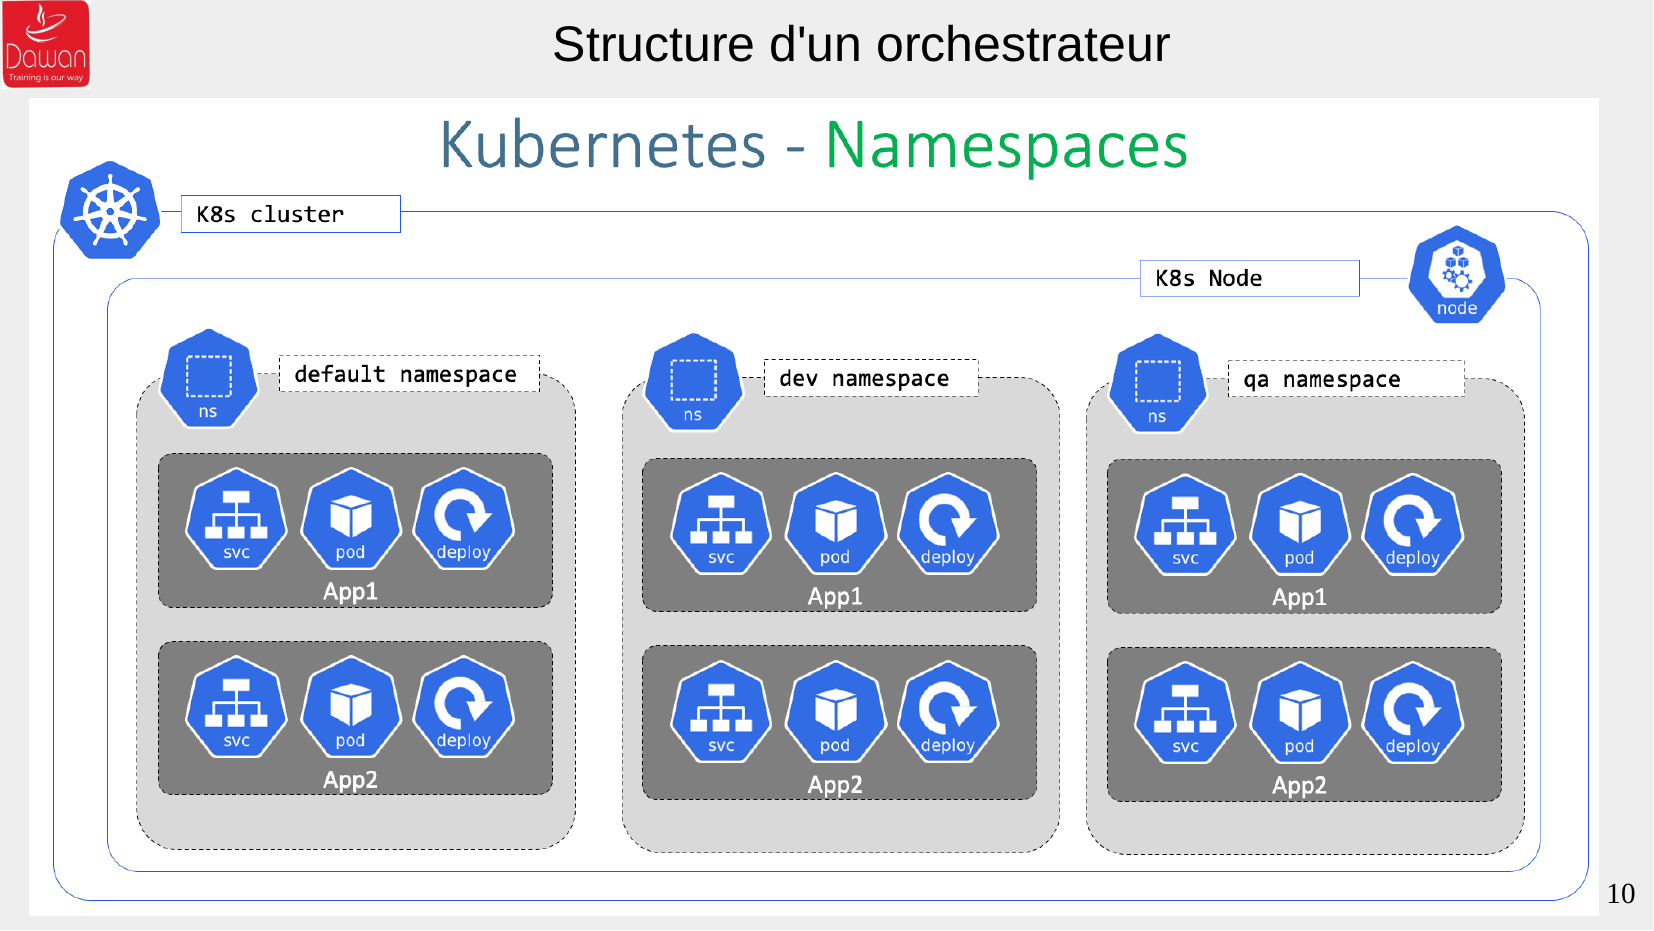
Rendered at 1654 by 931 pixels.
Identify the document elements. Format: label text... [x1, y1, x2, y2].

picture [29, 98, 1599, 916]
picture [1, 0, 91, 89]
title Structure d'un orchestrateur [366, 0, 1287, 89]
